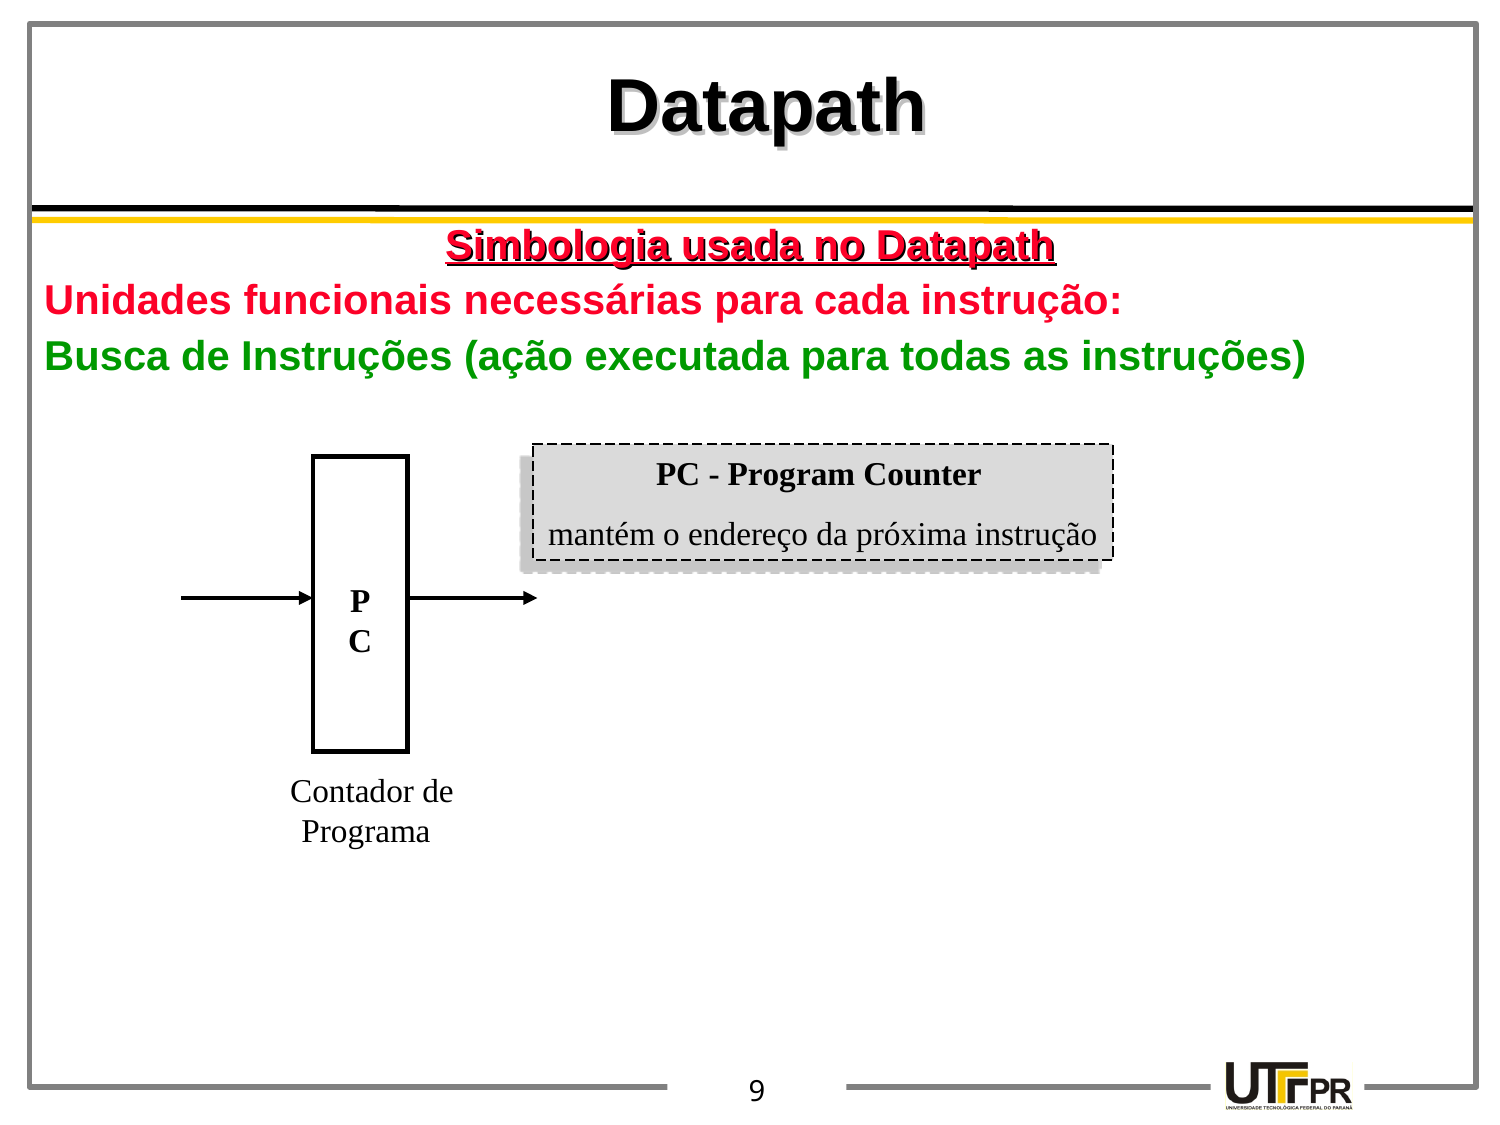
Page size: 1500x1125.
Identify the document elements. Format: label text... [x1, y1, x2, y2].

list Simbologia usada no Datapath Unidades funcionais necessárias para cada instrução: Busca de Instruções (ação executada para todas as instruções) [29, 220, 1471, 1125]
text_box PC - Program Counter mantém o endereço da próxima instrução [533, 444, 1114, 561]
text_box PC [324, 571, 396, 667]
text_box Contador de Programa [253, 761, 479, 857]
title Datapath [29, 59, 1477, 207]
